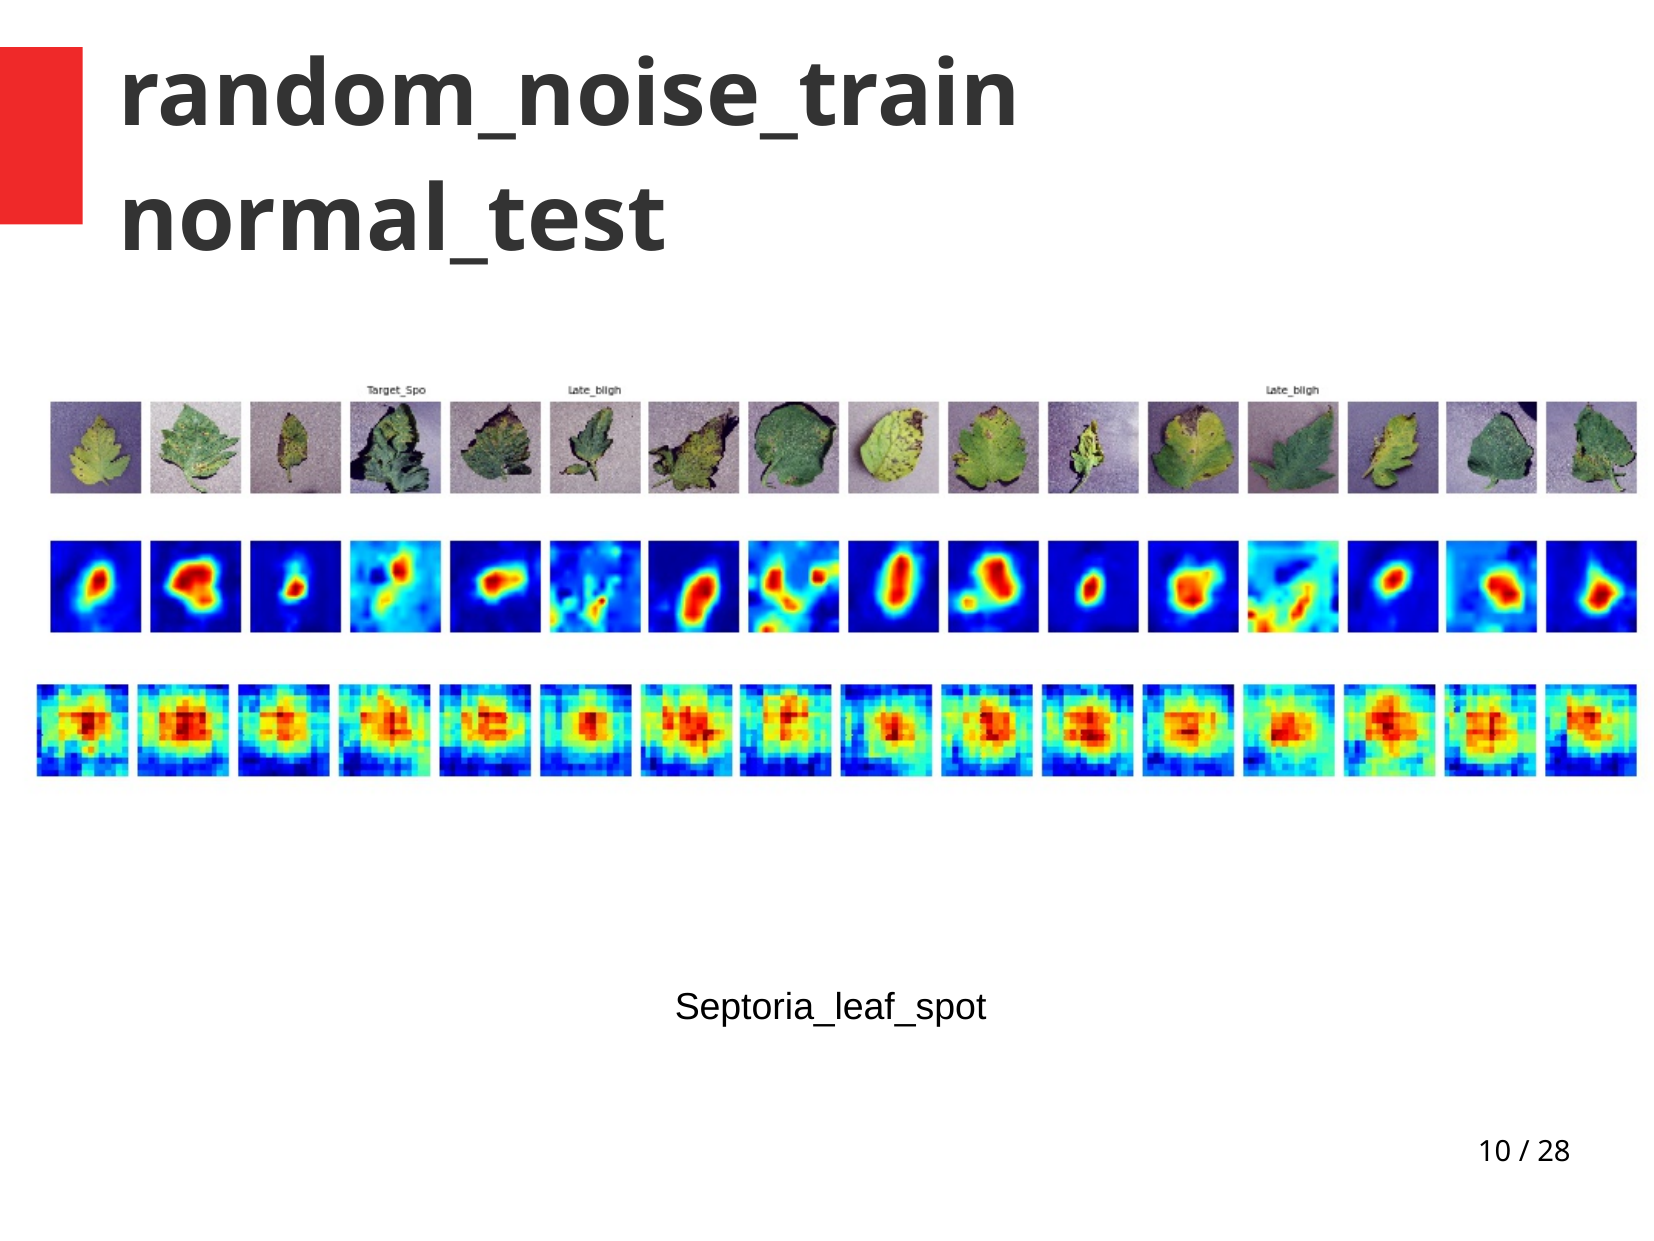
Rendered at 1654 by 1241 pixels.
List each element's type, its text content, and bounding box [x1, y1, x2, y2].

title random_noise_train normal_test [118, 45, 1571, 260]
picture [0, 374, 1654, 814]
text_box Septoria_leaf_spot [660, 978, 1002, 1036]
